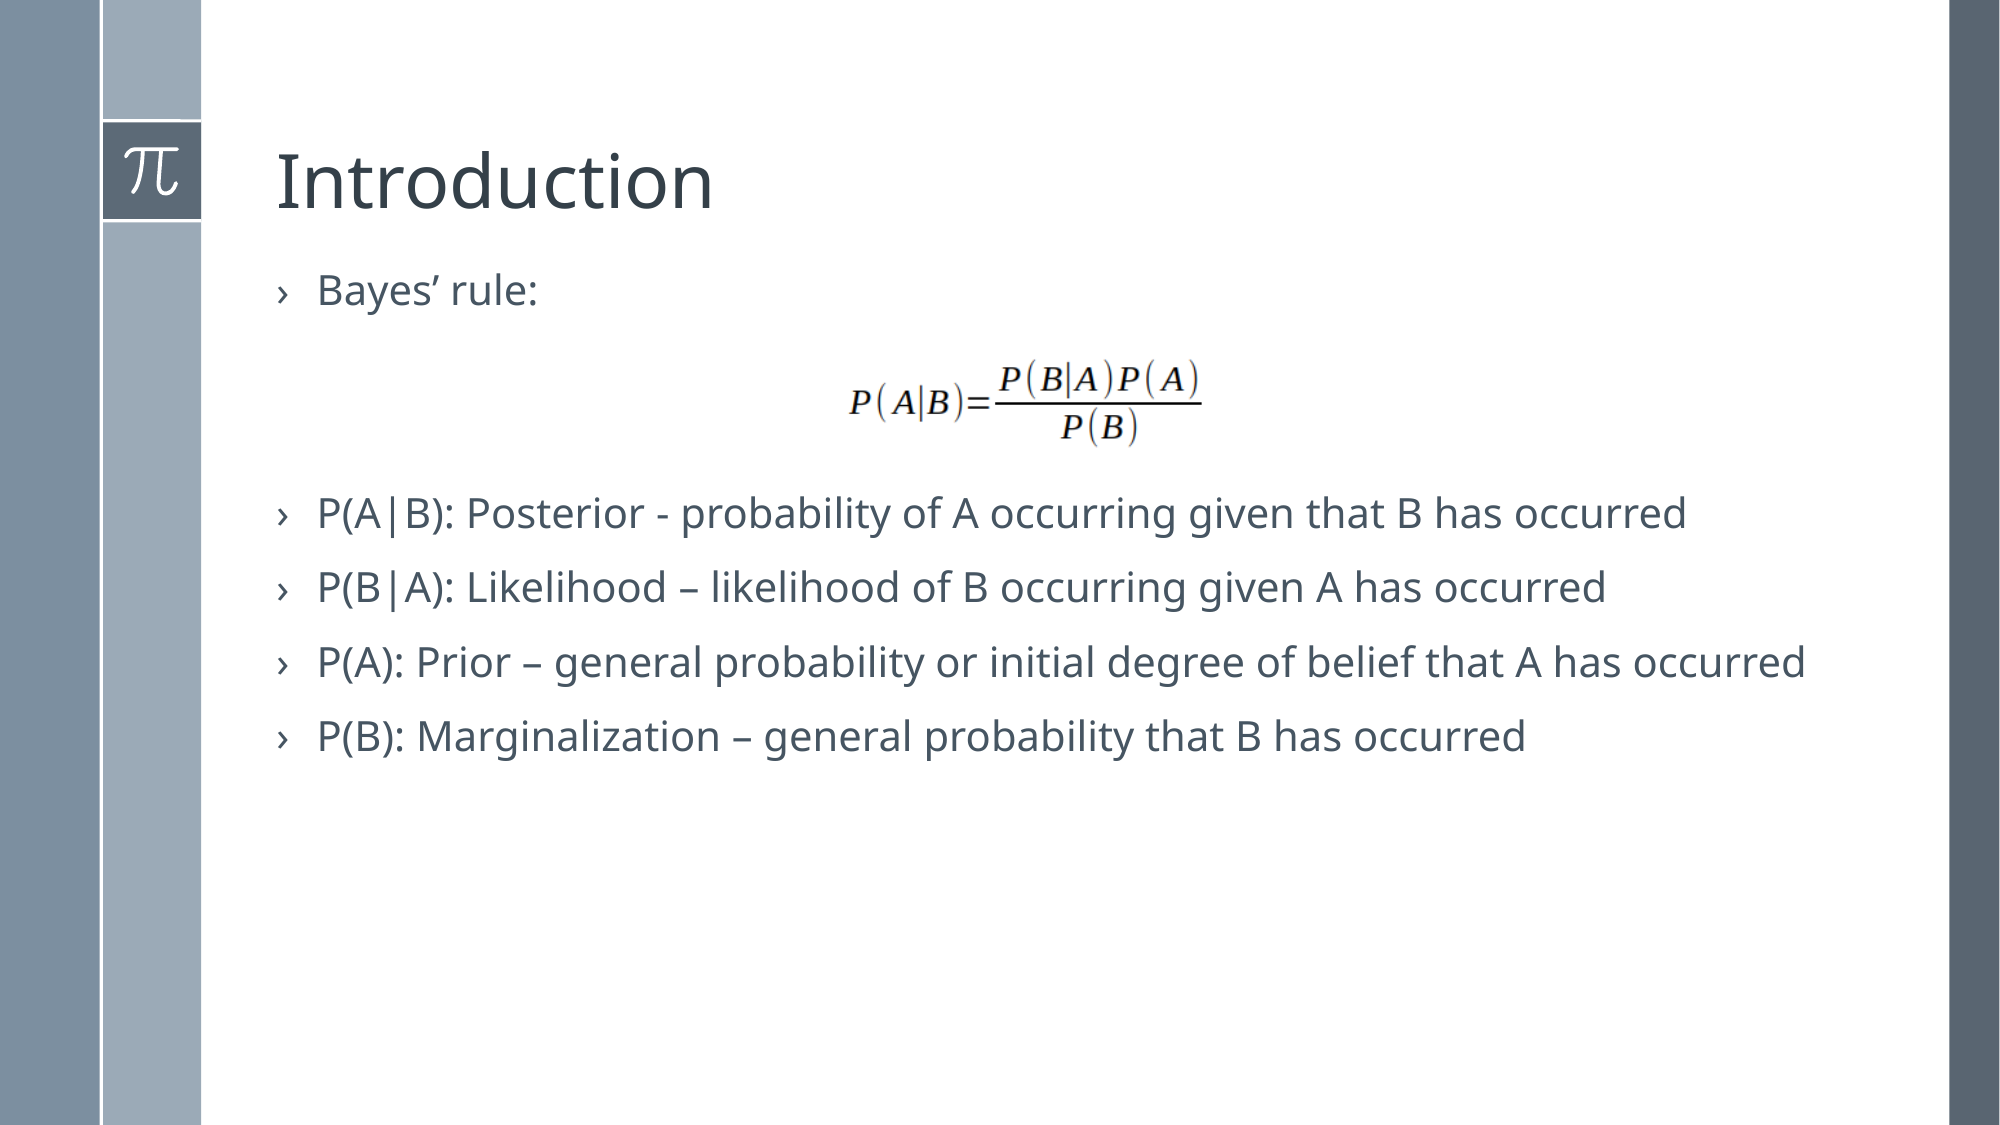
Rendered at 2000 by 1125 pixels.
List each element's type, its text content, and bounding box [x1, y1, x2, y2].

picture [830, 339, 1247, 480]
text_box Bayes’ rule: P(A|B): Posterior - probability of A occurring given that B has occurred P(B|A): Likelihood – likelihood of B occurring given A has occurred P(A): Prior – general probability or initial degree of belief that A has occurred P(B): Marginalization – general probability that B has occurred [261, 262, 1845, 1013]
text_box Introduction [261, 29, 1867, 233]
